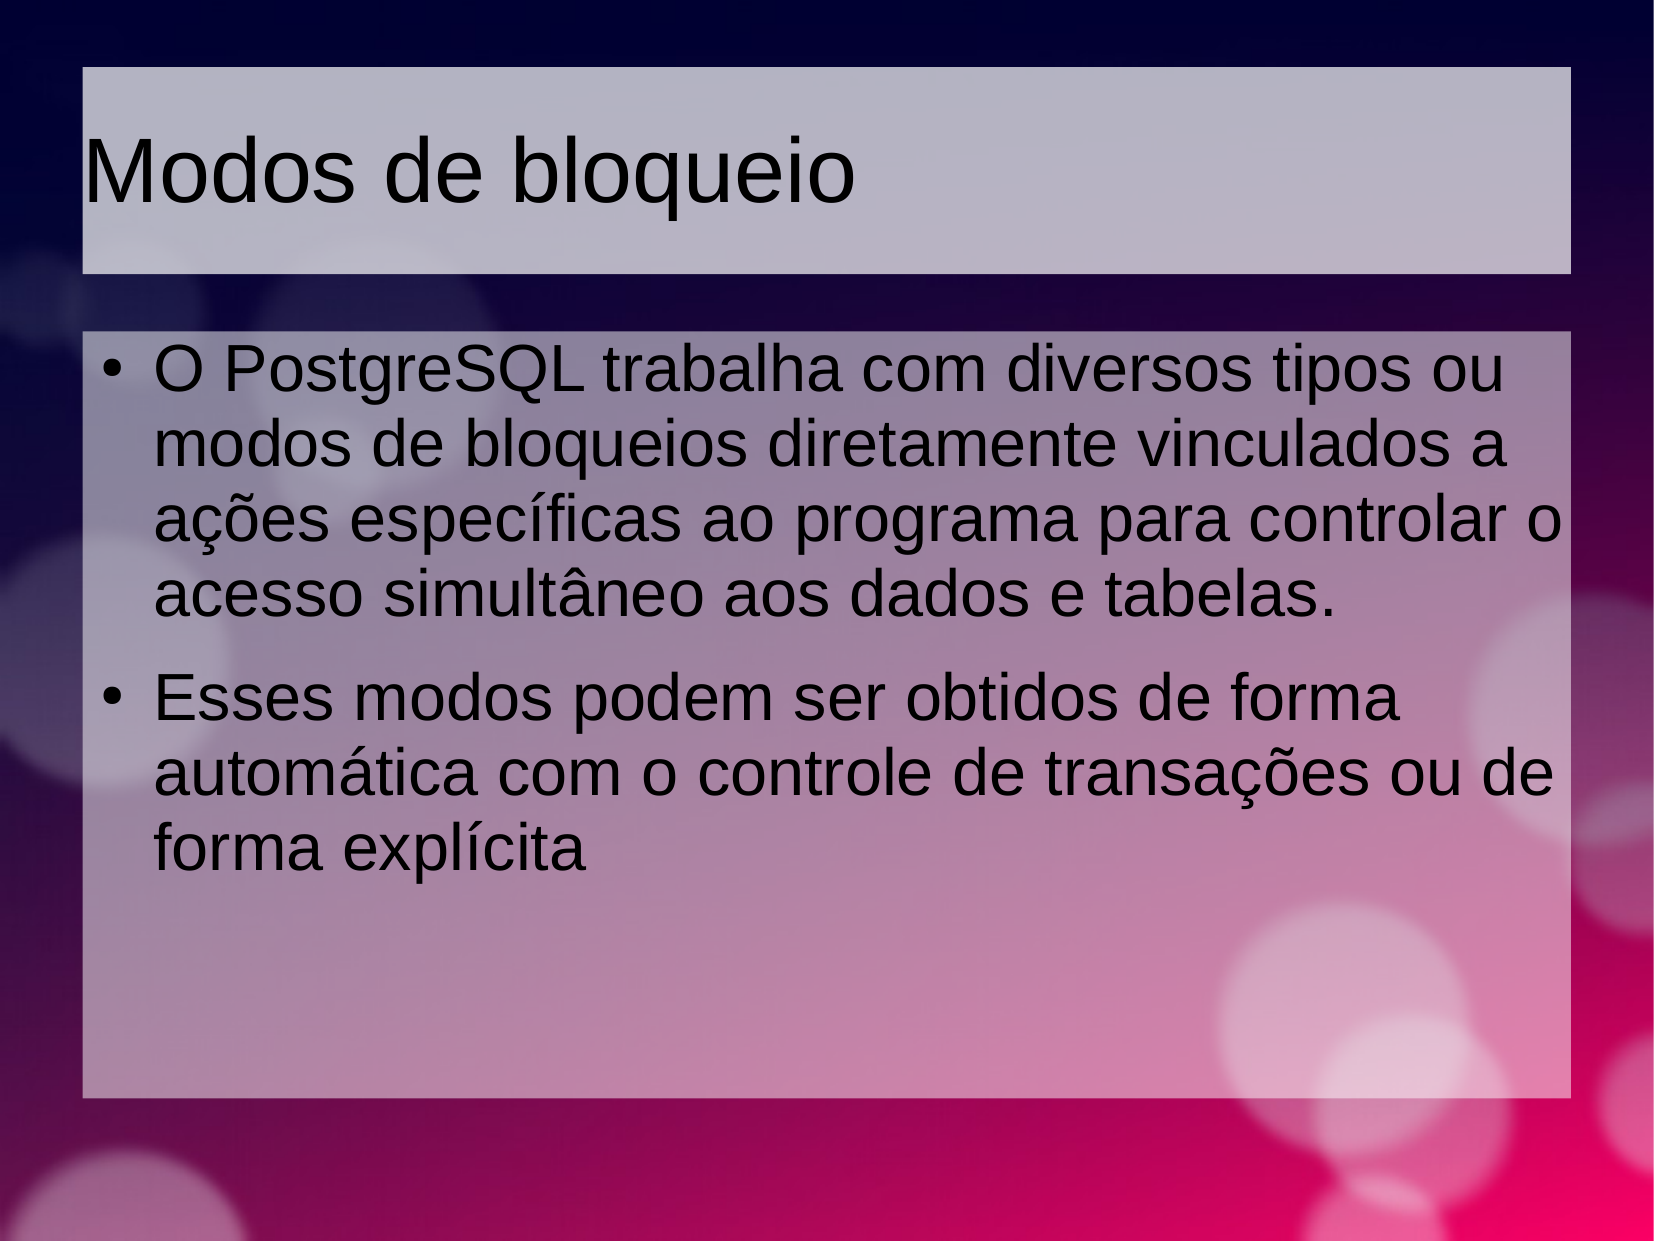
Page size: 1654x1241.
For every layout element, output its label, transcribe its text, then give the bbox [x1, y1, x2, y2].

picture [0, 0, 1654, 1241]
list O PostgreSQL trabalha com diversos tipos ou modos de bloqueios diretamente vinculados a ações específicas ao programa para controlar o acesso simultâneo aos dados e tabelas. Esses modos podem ser obtidos de forma automática com o controle de transações ou de forma explícita [82, 331, 1571, 1099]
title Modos de bloqueio [82, 67, 1571, 275]
